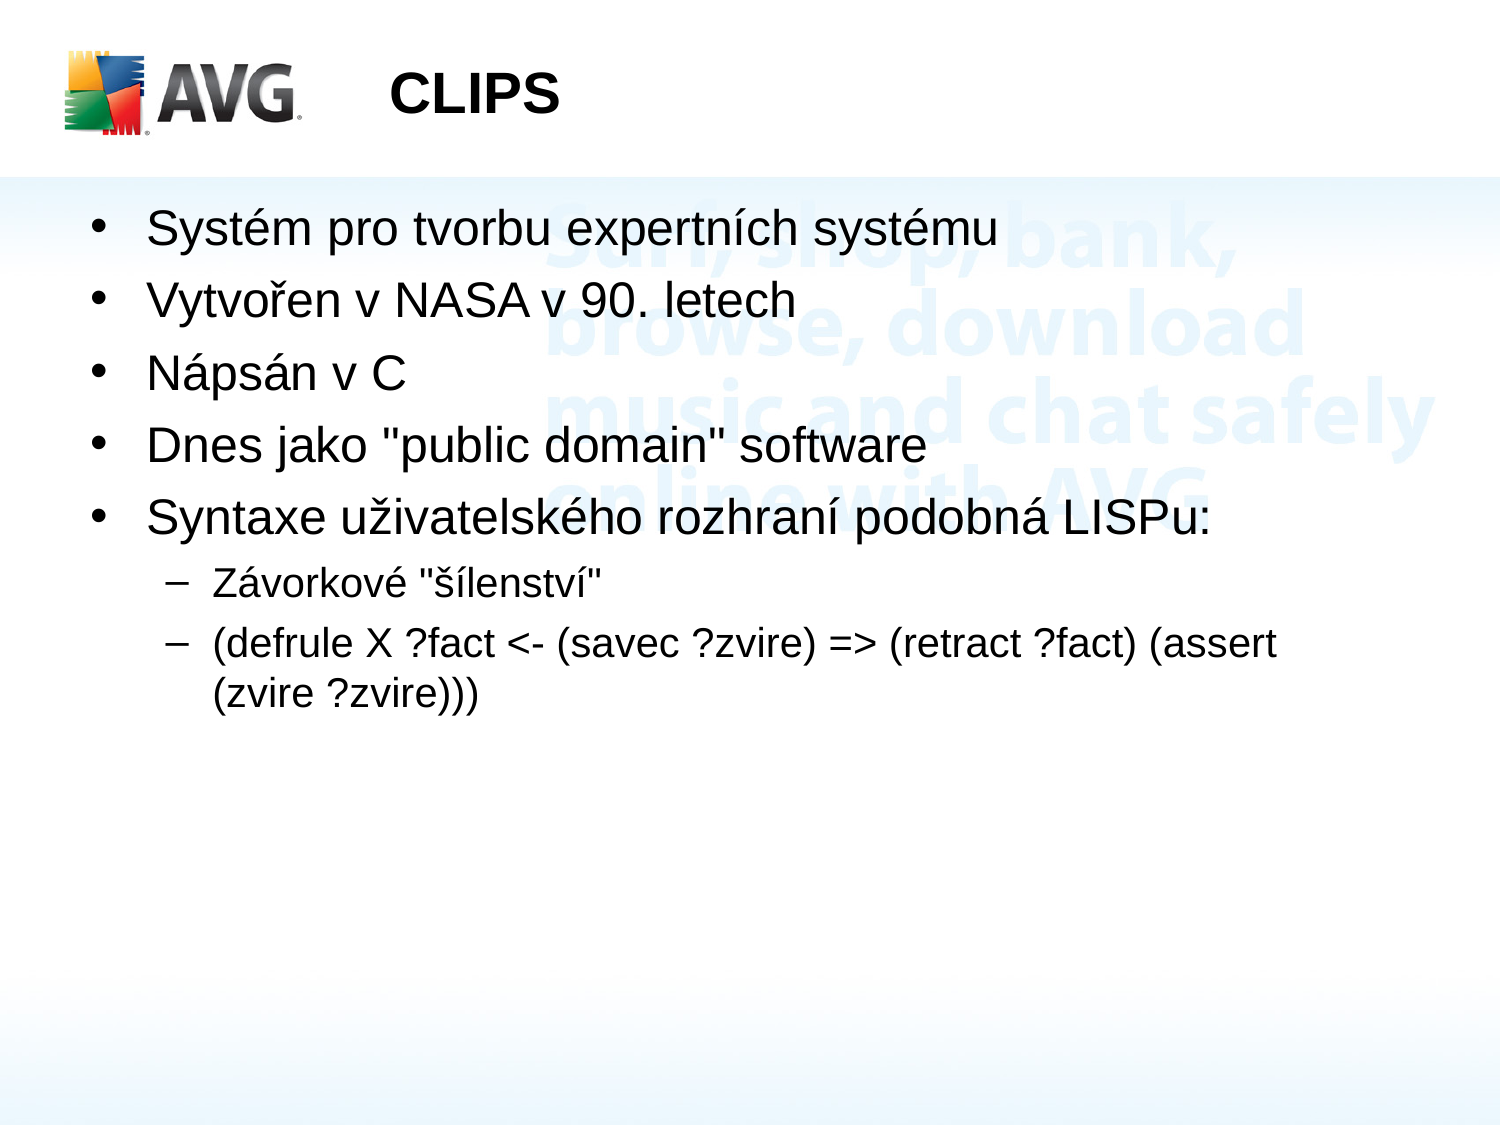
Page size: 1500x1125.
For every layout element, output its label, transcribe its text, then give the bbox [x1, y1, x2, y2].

list Systém pro tvorbu expertních systému Vytvořen v NASA v 90. letech Nápsán v C Dnes jako "public domain" software Syntaxe uživatelského rozhraní podobná LISPu: Závorkové "šílenství" (defrule X ?fact <- (savec ?zvire) => (retract ?fact) (assert (zvire ?zvire))) [75, 187, 1426, 1020]
title CLIPS [375, 29, 1463, 150]
picture [0, 0, 1500, 1125]
